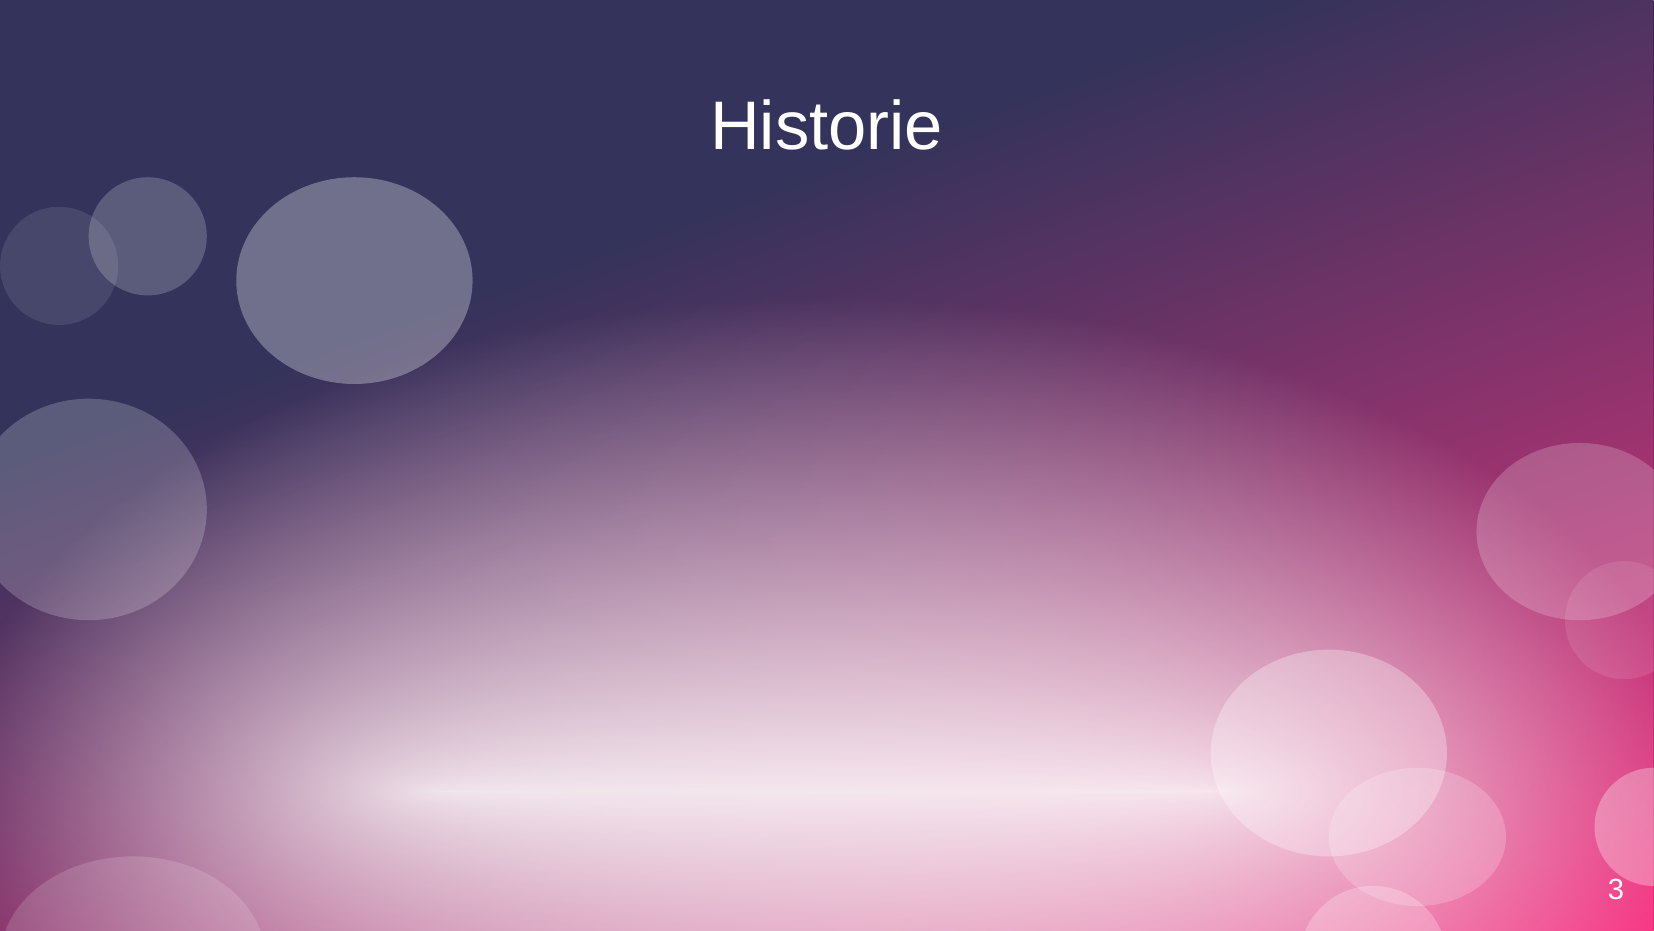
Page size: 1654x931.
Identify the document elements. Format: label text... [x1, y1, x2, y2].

title Historie [88, 44, 1565, 207]
